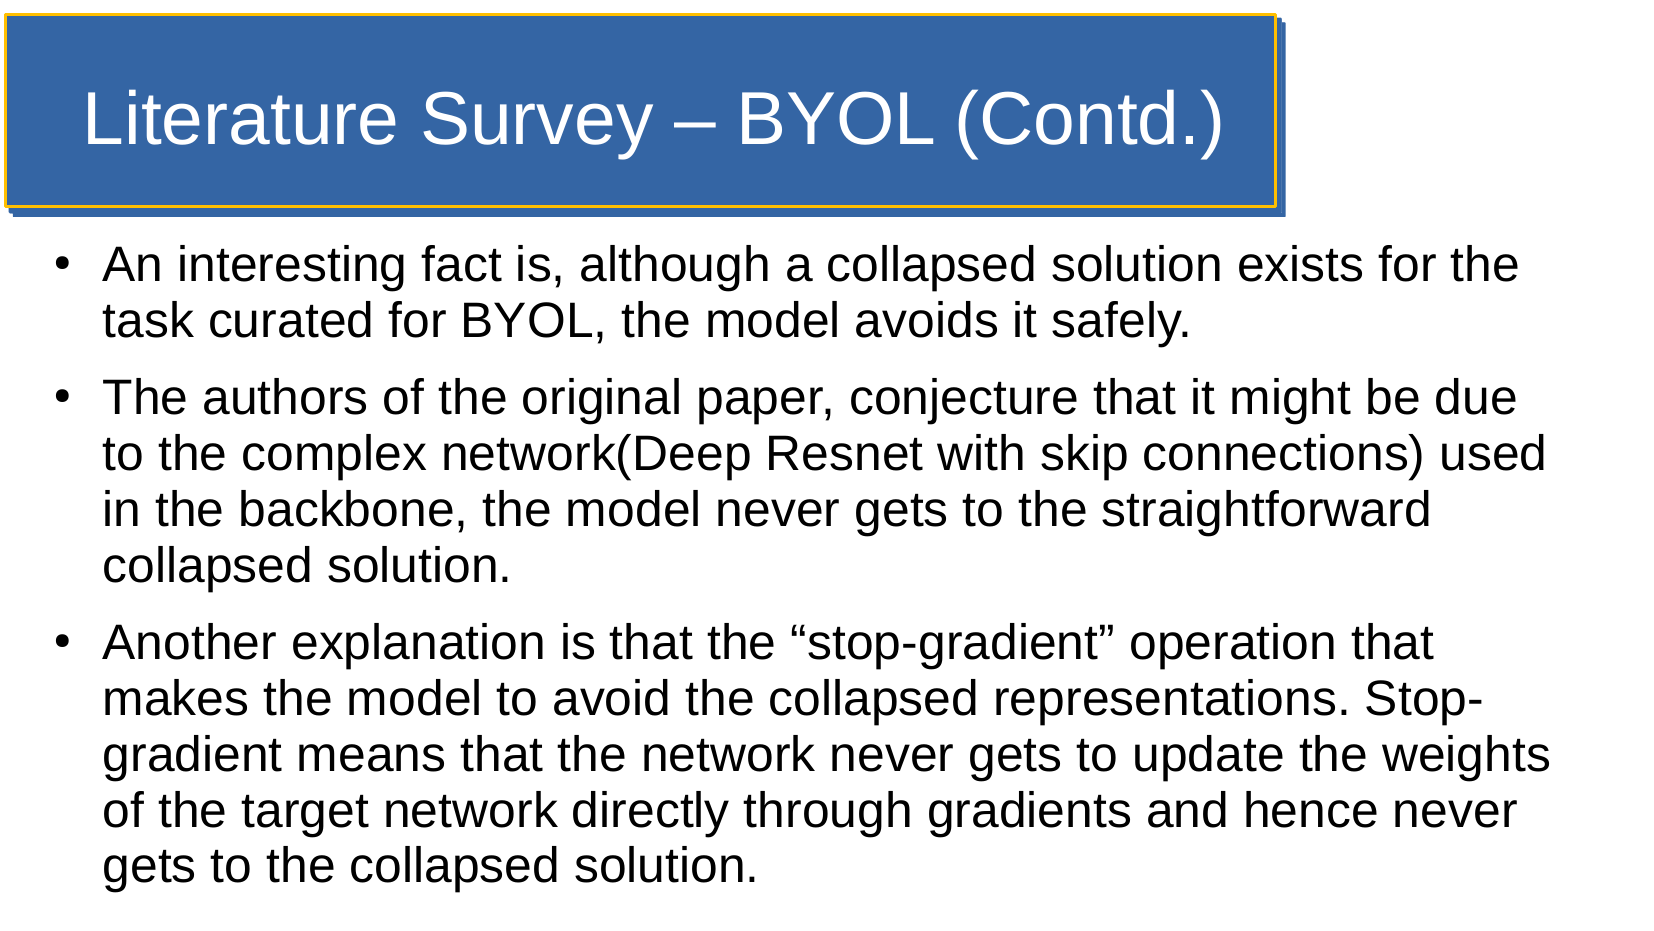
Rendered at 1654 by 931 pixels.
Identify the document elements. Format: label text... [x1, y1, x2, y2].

list An interesting fact is, although a collapsed solution exists for the task curated for BYOL, the model avoids it safely. The authors of the original paper, conjecture that it might be due to the complex network(Deep Resnet with skip connections) used in the backbone, the model never gets to the straightforward collapsed solution. Another explanation is that the “stop-gradient” operation that makes the model to avoid the collapsed representations. Stop-gradient means that the network never gets to update the weights of the target network directly through gradients and hence never gets to the collapsed solution. [37, 236, 1565, 901]
title Literature Survey – BYOL (Contd.) [82, 44, 1235, 192]
